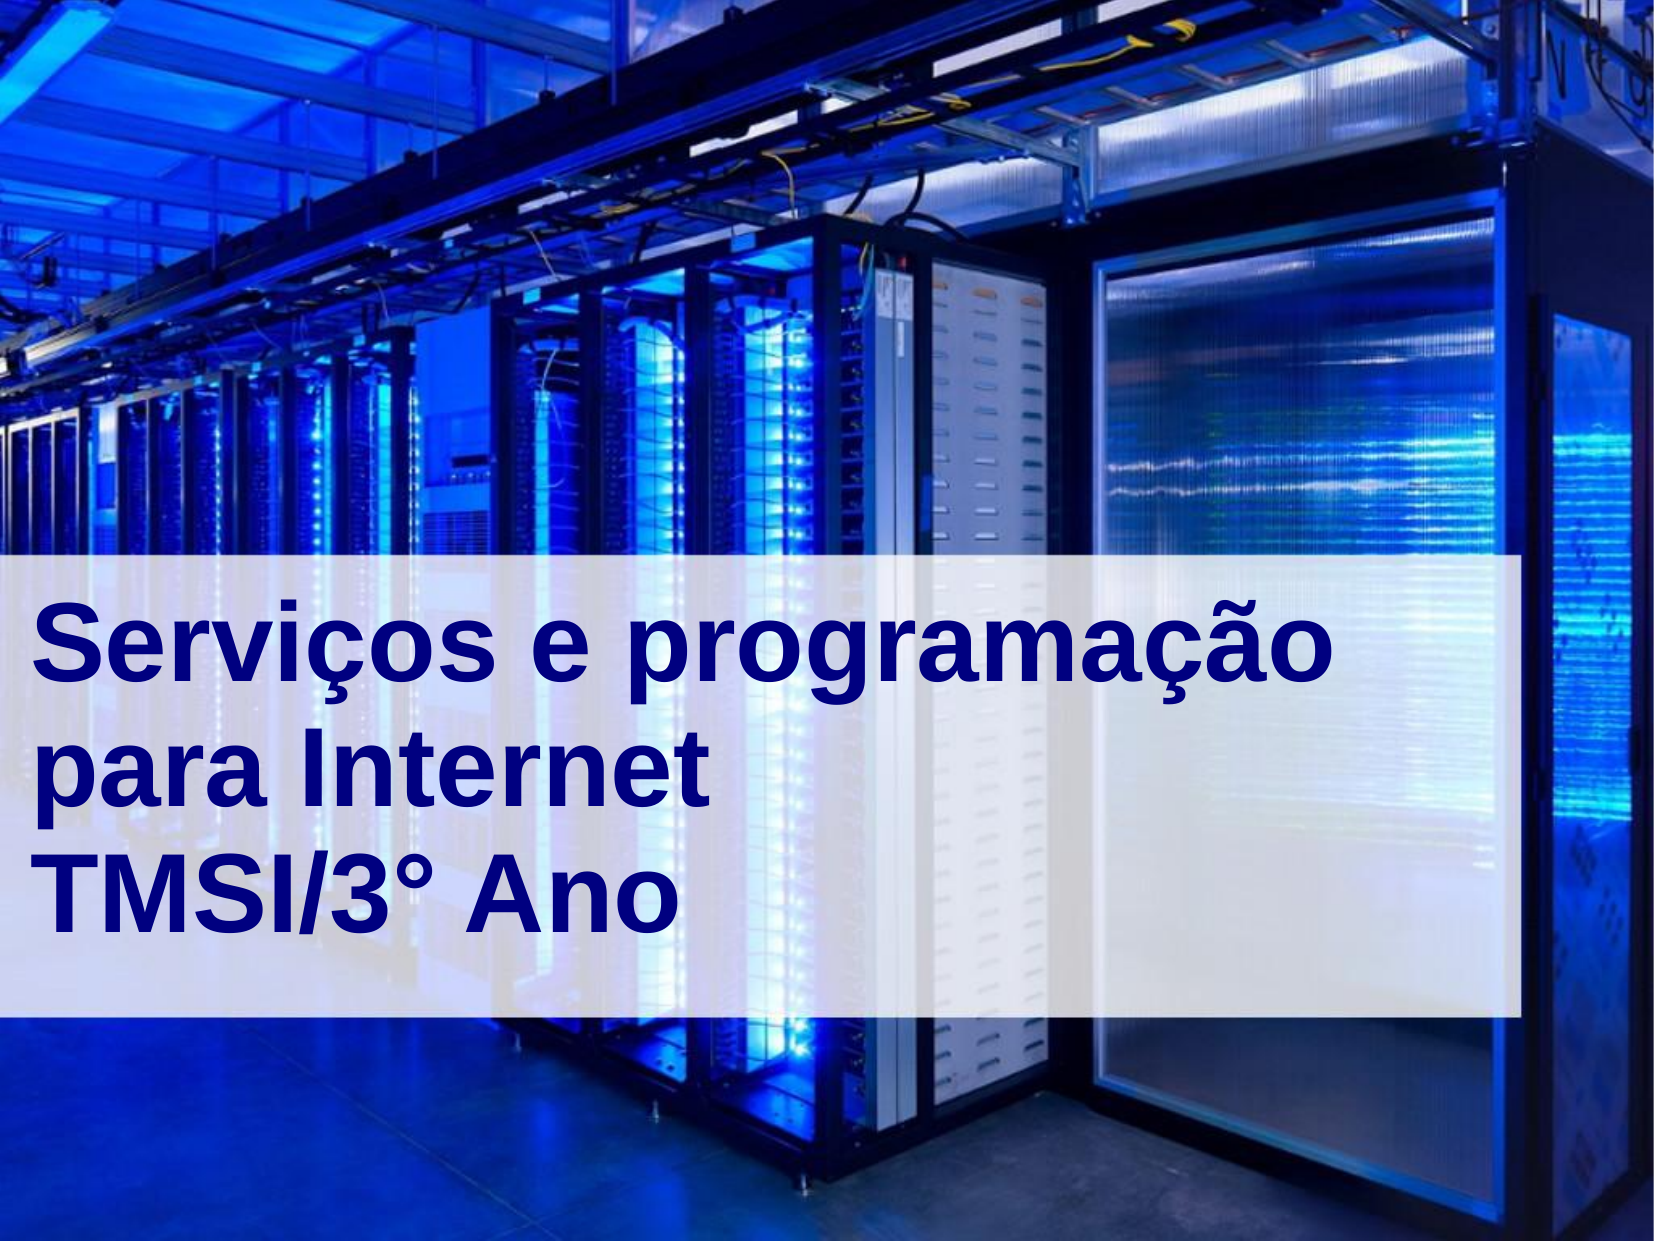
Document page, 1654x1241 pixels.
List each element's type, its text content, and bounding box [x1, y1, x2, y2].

title Serviços e programação para Internet TMSI/3° Ano [30, 534, 1509, 1001]
picture [0, 0, 1654, 1241]
